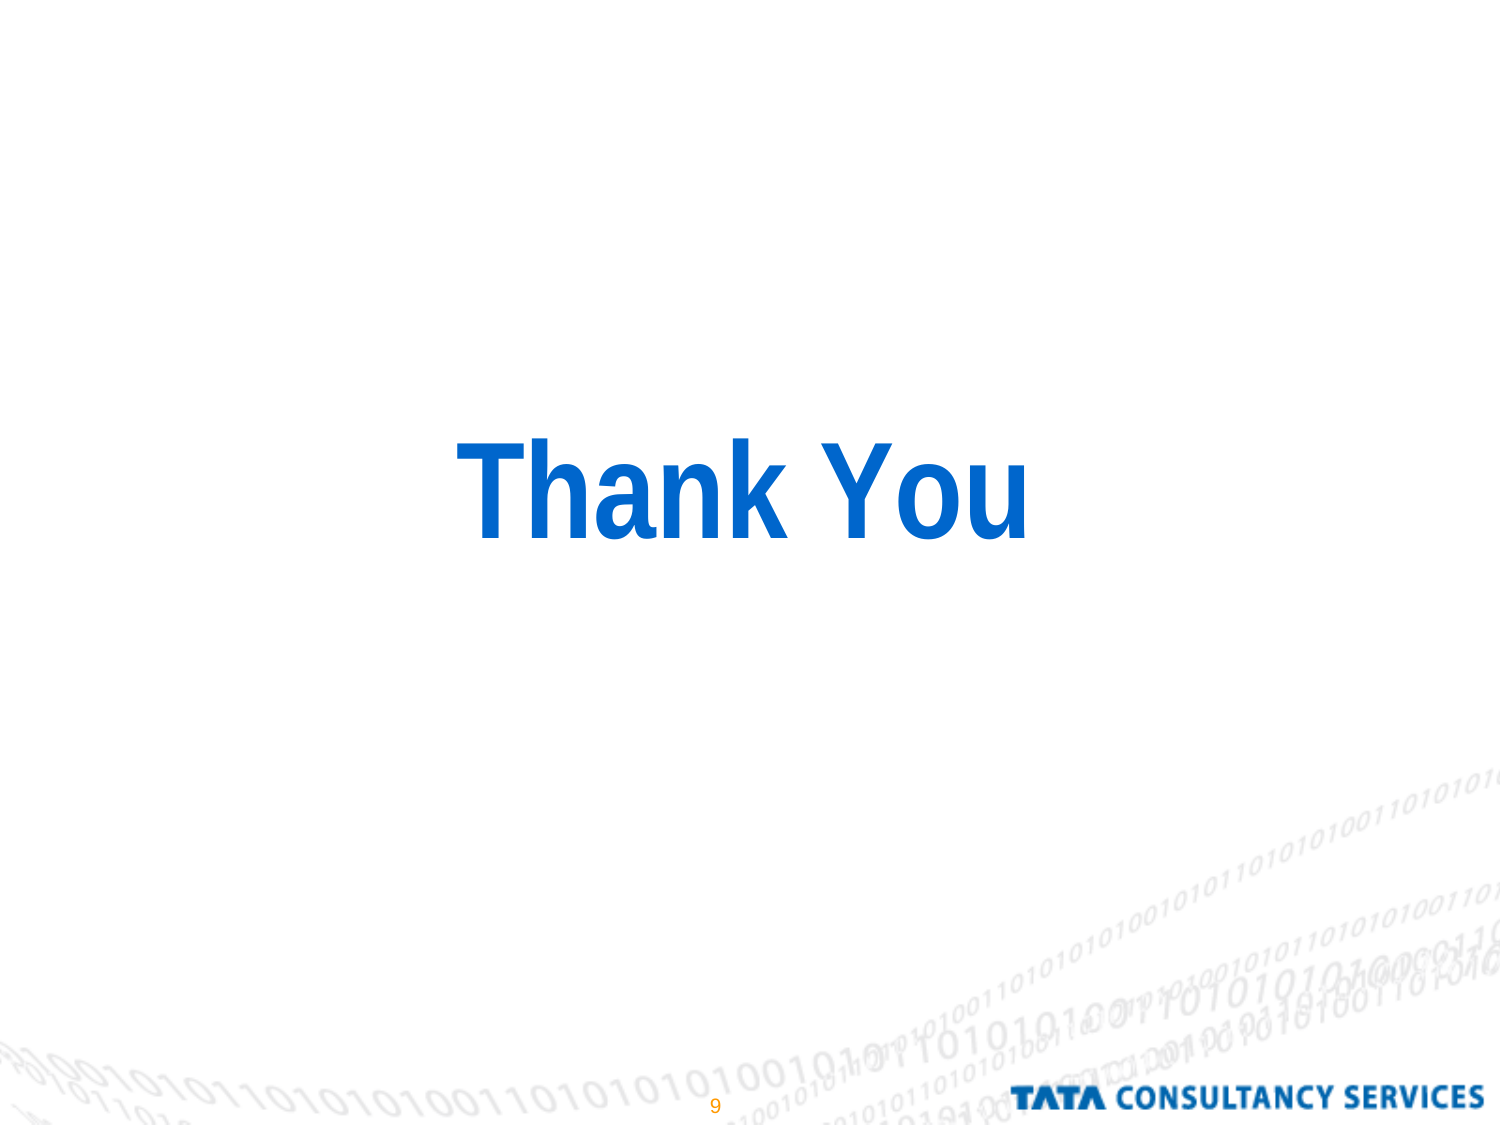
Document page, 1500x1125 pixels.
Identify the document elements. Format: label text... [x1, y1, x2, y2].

picture [0, 755, 1500, 1125]
text_box Thank You [94, 393, 1396, 800]
